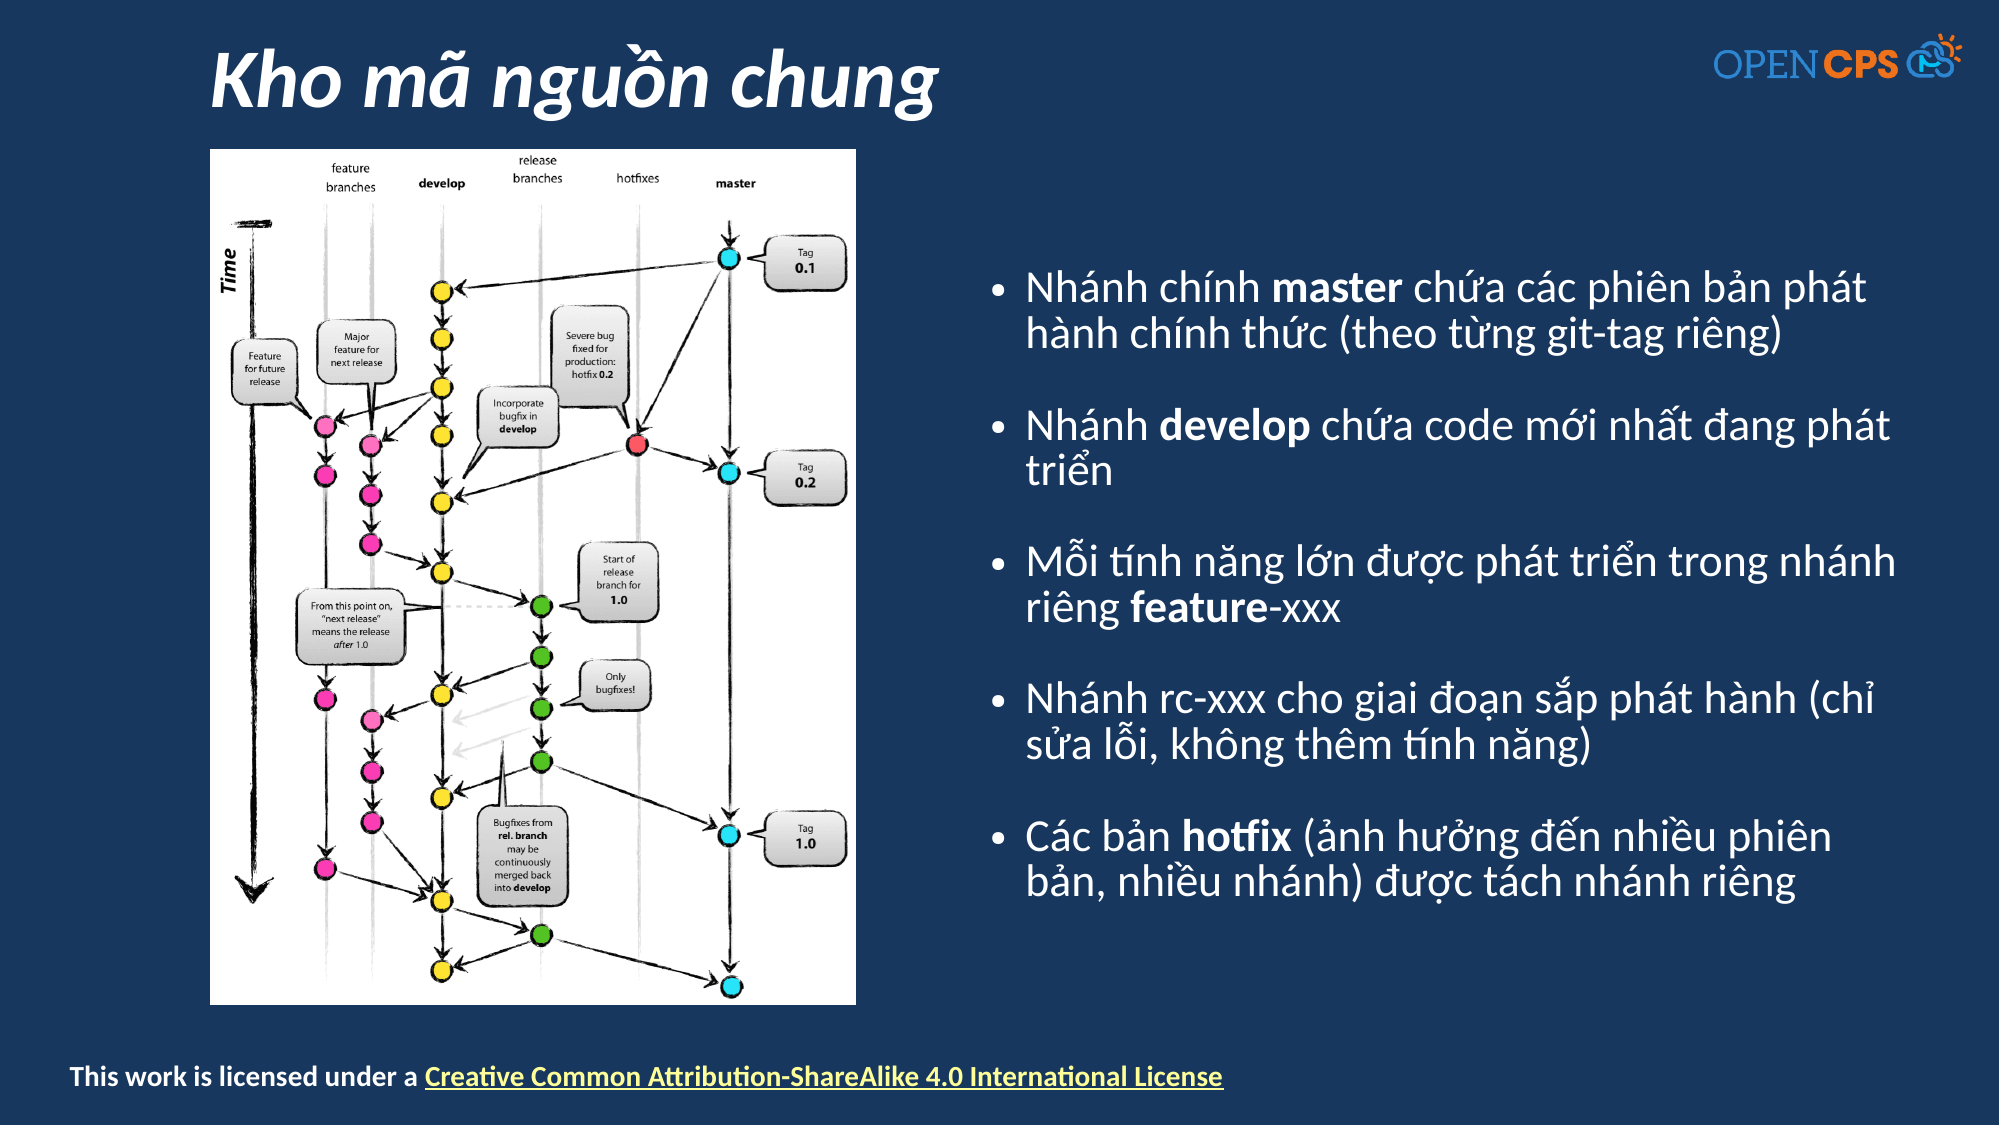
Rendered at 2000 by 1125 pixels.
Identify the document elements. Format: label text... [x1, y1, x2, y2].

picture [1709, 29, 1966, 85]
picture [210, 149, 856, 1006]
text_box Nhánh chính master chứa các phiên bản phát hành chính thức (theo từng git-tag riêng) Nhánh develop chứa code mới nhất đang phát triển Mỗi tính năng lớn được phát triển trong nhánh riêng feature-xxx Nhánh rc-xxx cho giai đoạn sắp phát hành (chỉ sửa lỗi, không thêm tính năng) Các bản hotfix (ảnh hưởng đến nhiều phiên bản, nhiều nhánh) được tách nhánh riêng [990, 156, 1906, 921]
text_box This work is licensed under a Creative Common Attribution-ShareAlike 4.0 International License [54, 1049, 1239, 1100]
text_box Kho mã nguồn chung [210, 45, 1666, 150]
